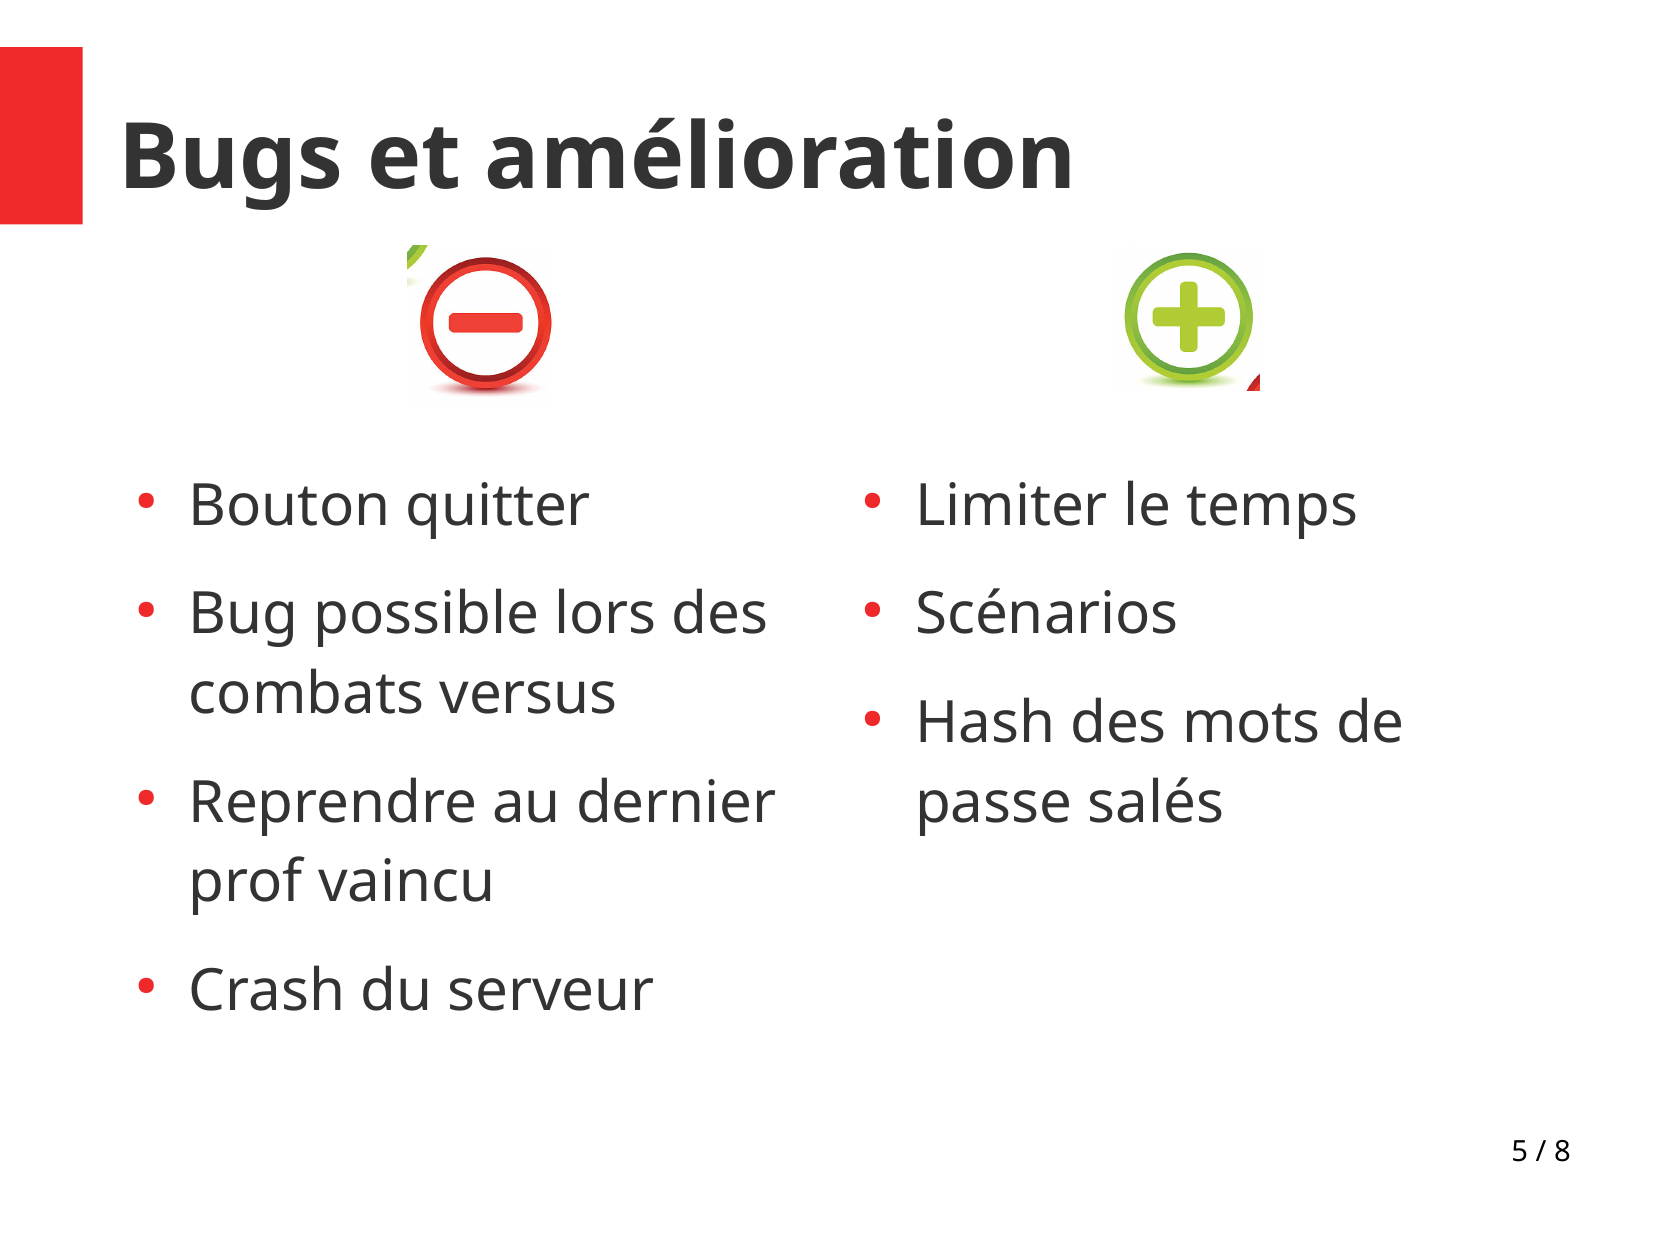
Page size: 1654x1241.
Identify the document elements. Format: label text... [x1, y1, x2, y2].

picture [407, 245, 556, 406]
list Limiter le temps Scénarios Hash des mots de passe salés [844, 354, 1536, 1074]
list Bouton quitter Bug possible lors des combats versus Reprendre au dernier prof vaincu Crash du serveur [118, 354, 810, 1074]
title Bugs et amélioration [118, 49, 1571, 257]
picture [1115, 245, 1261, 391]
